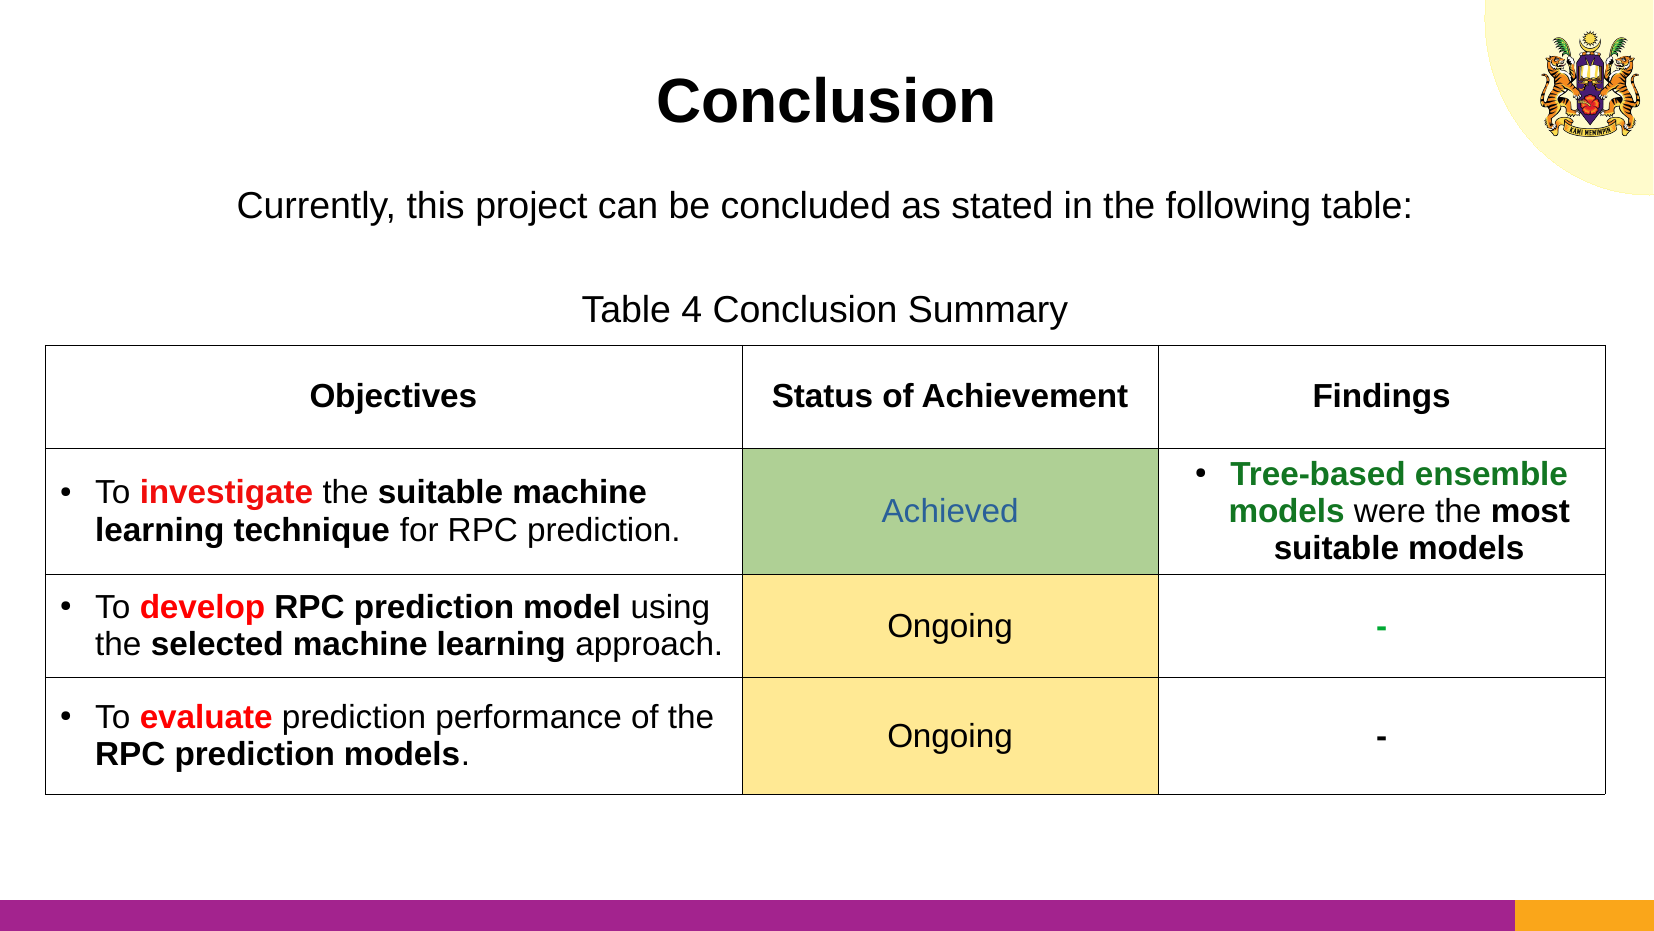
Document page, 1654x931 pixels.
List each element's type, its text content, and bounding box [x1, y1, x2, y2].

table_cell To investigate the suitable machine learning technique for RPC prediction. [46, 449, 742, 574]
table_cell - [1159, 575, 1605, 677]
table_cell Tree-based ensemble models were the most suitable models [1159, 449, 1605, 574]
text_box Conclusion [0, 26, 1573, 176]
picture [1540, 30, 1642, 137]
text_box Currently, this project can be concluded as stated in the following table: [45, 177, 1605, 235]
table_cell To develop RPC prediction model using the selected machine learning approach. [46, 575, 742, 677]
table_cell - [1159, 678, 1605, 794]
table_cell Achieved [743, 449, 1158, 574]
table_cell To evaluate prediction performance of the RPC prediction models. [46, 678, 742, 794]
table_cell Ongoing [743, 575, 1158, 677]
text_box [1484, 0, 1654, 196]
table_header Findings [1159, 346, 1605, 448]
table_header Objectives [46, 346, 742, 448]
table_cell Ongoing [743, 678, 1158, 794]
text_box [0, 900, 1654, 931]
text_box Table 4 Conclusion Summary [45, 281, 1606, 339]
table_header Status of Achievement [743, 346, 1158, 448]
